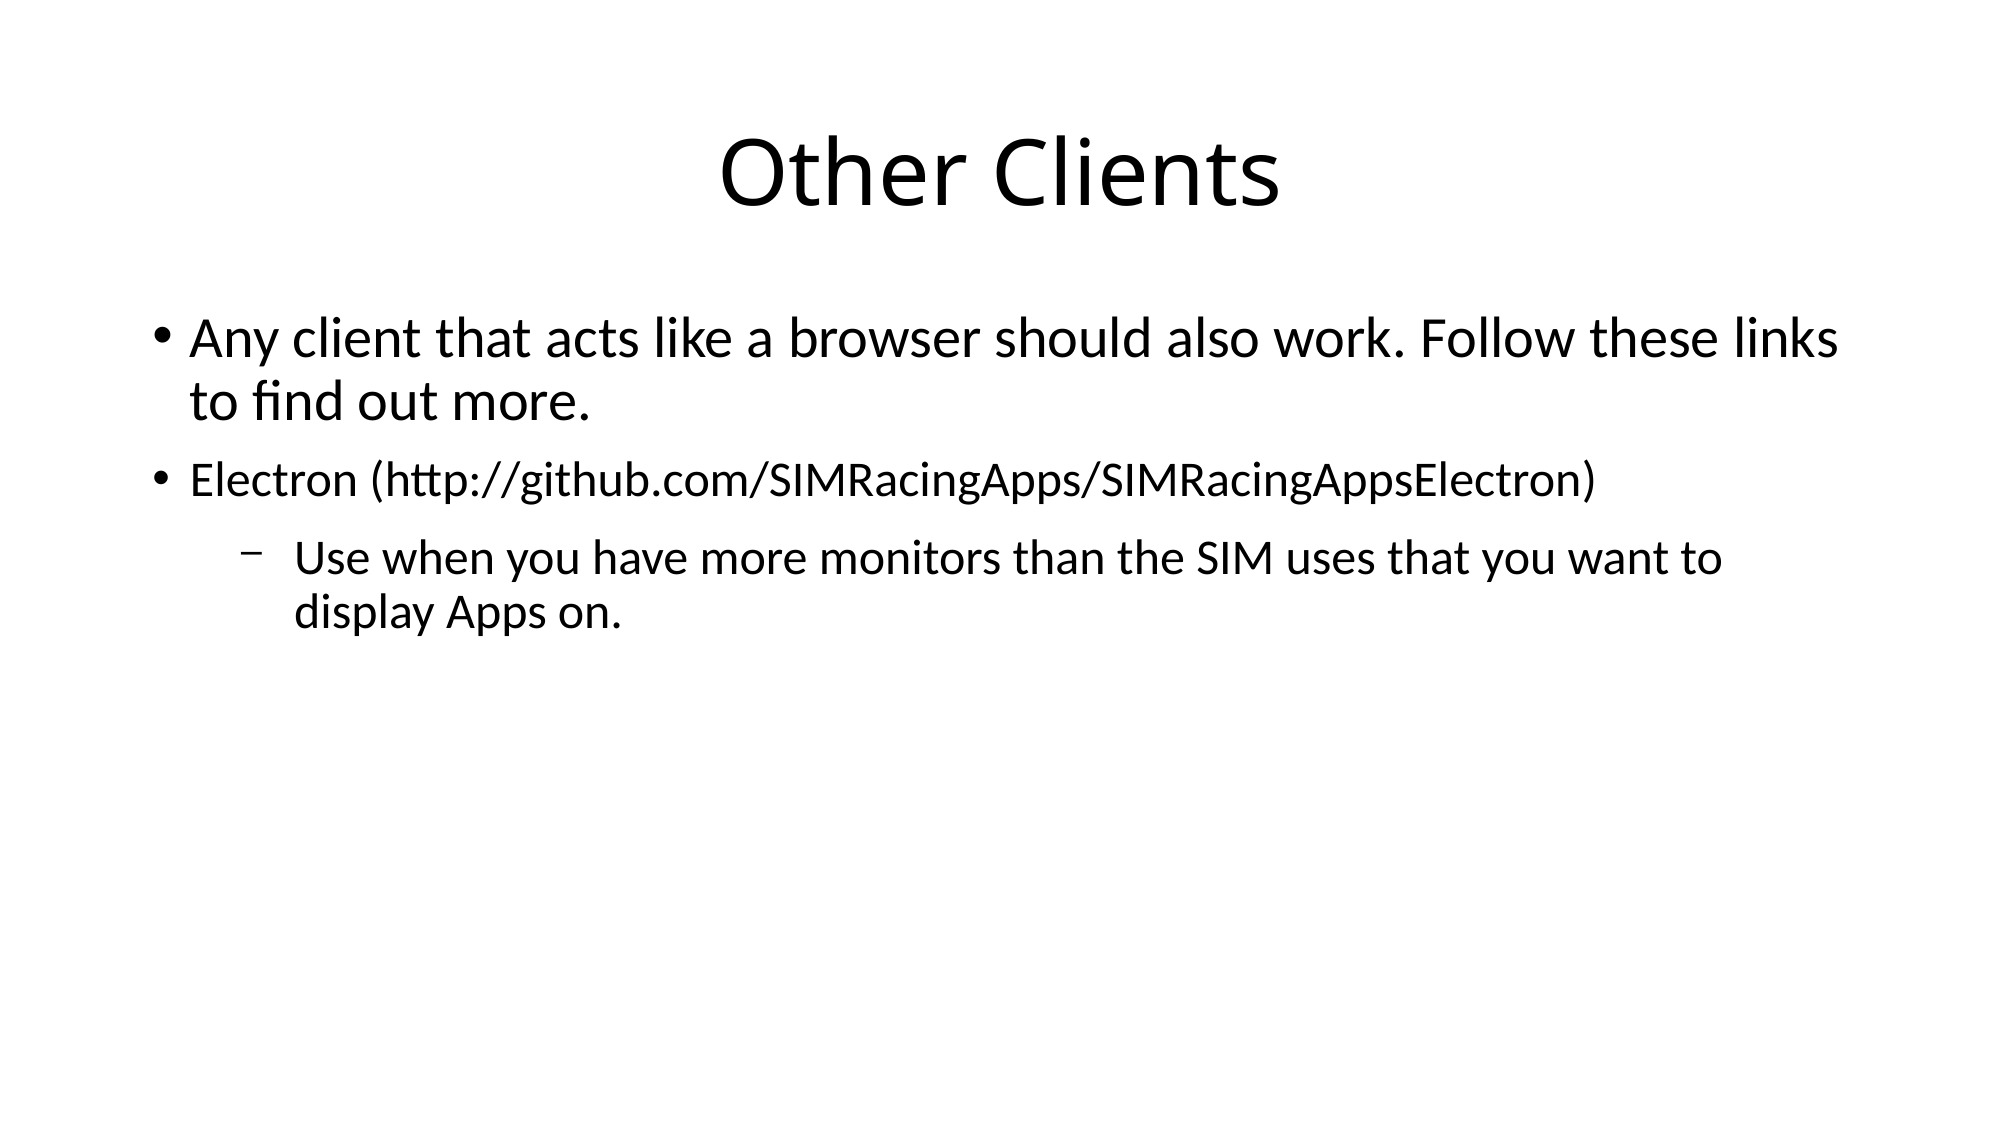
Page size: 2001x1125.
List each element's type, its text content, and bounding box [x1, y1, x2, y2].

list Any client that acts like a browser should also work. Follow these links to find out more. Electron (http://github.com/SIMRacingApps/SIMRacingAppsElectron) Use when you have more monitors than the SIM uses that you want to display Apps on. [137, 299, 1863, 1014]
title Other Clients [137, 59, 1863, 278]
